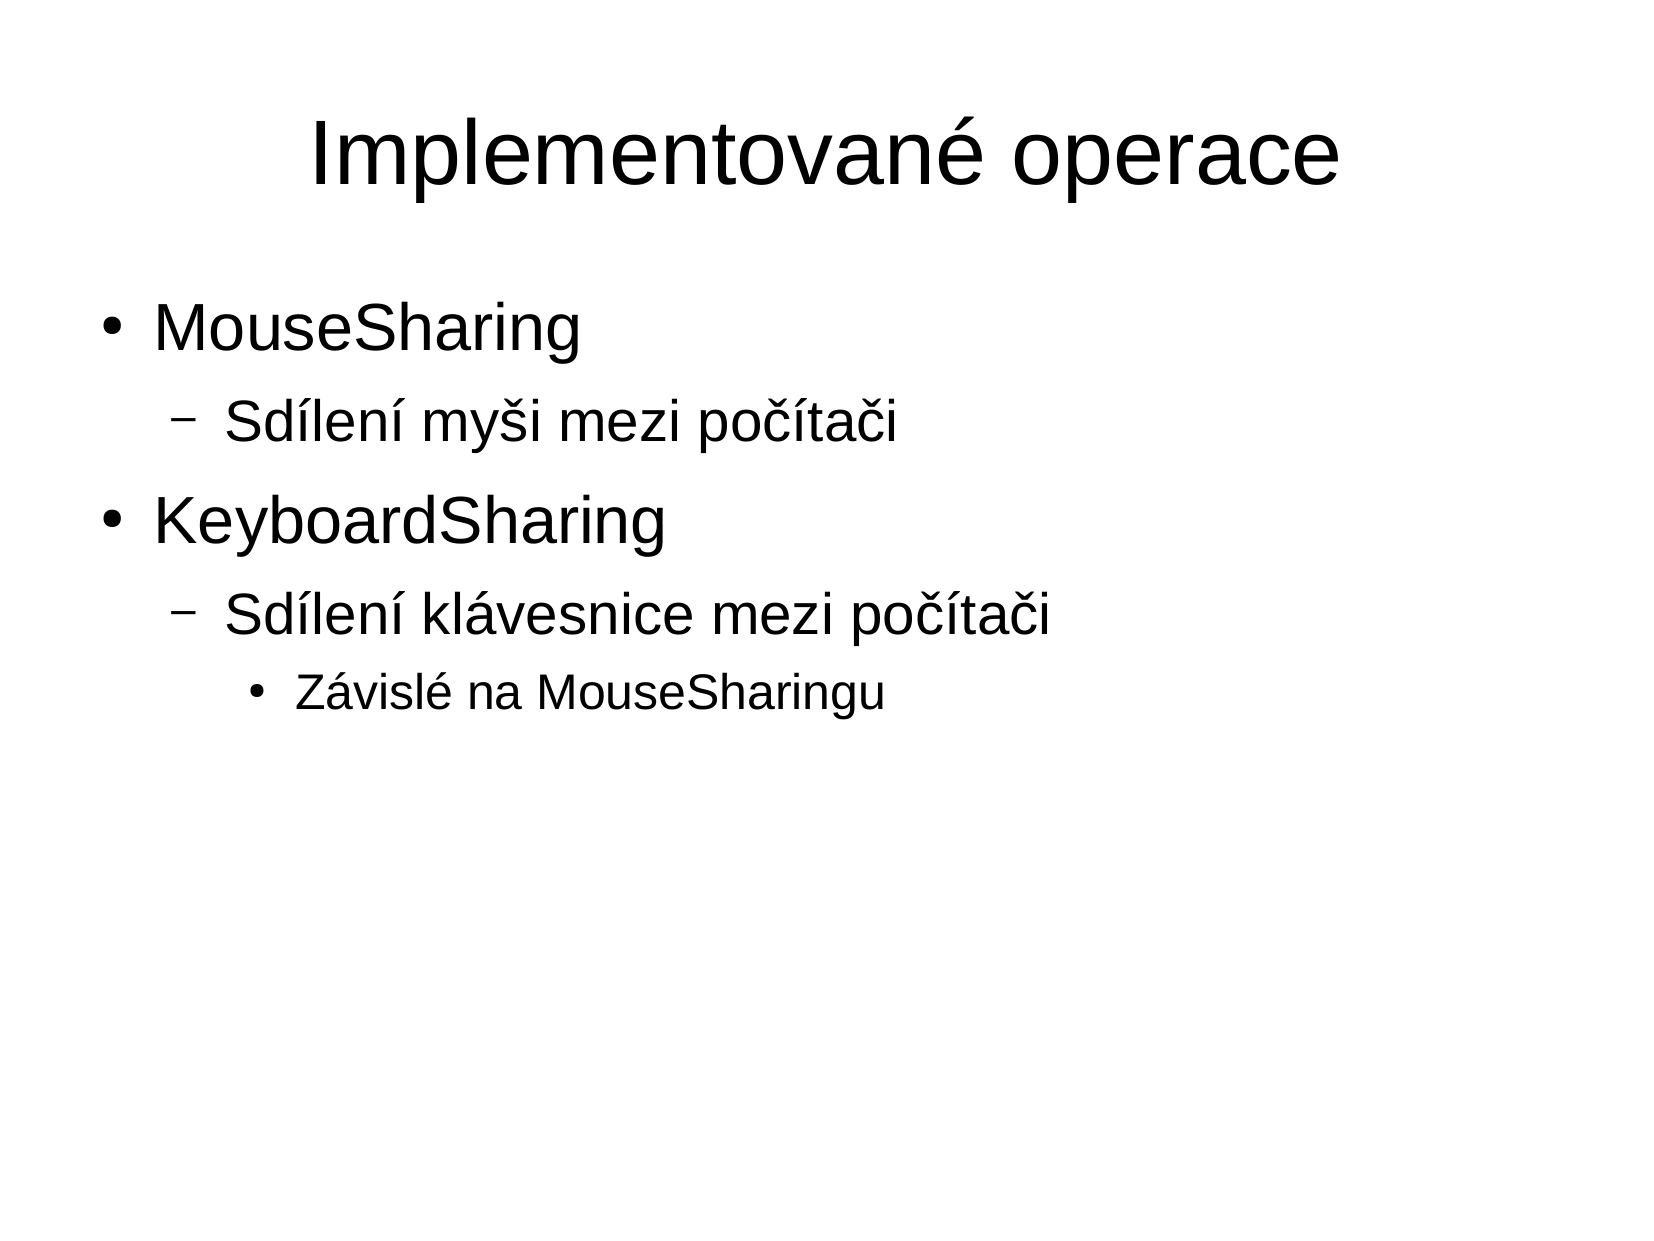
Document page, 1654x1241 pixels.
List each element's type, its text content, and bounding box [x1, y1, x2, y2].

title Implementované operace [82, 49, 1571, 257]
list MouseSharing Sdílení myši mezi počítači KeyboardSharing Sdílení klávesnice mezi počítači Závislé na MouseSharingu [82, 290, 1571, 1010]
